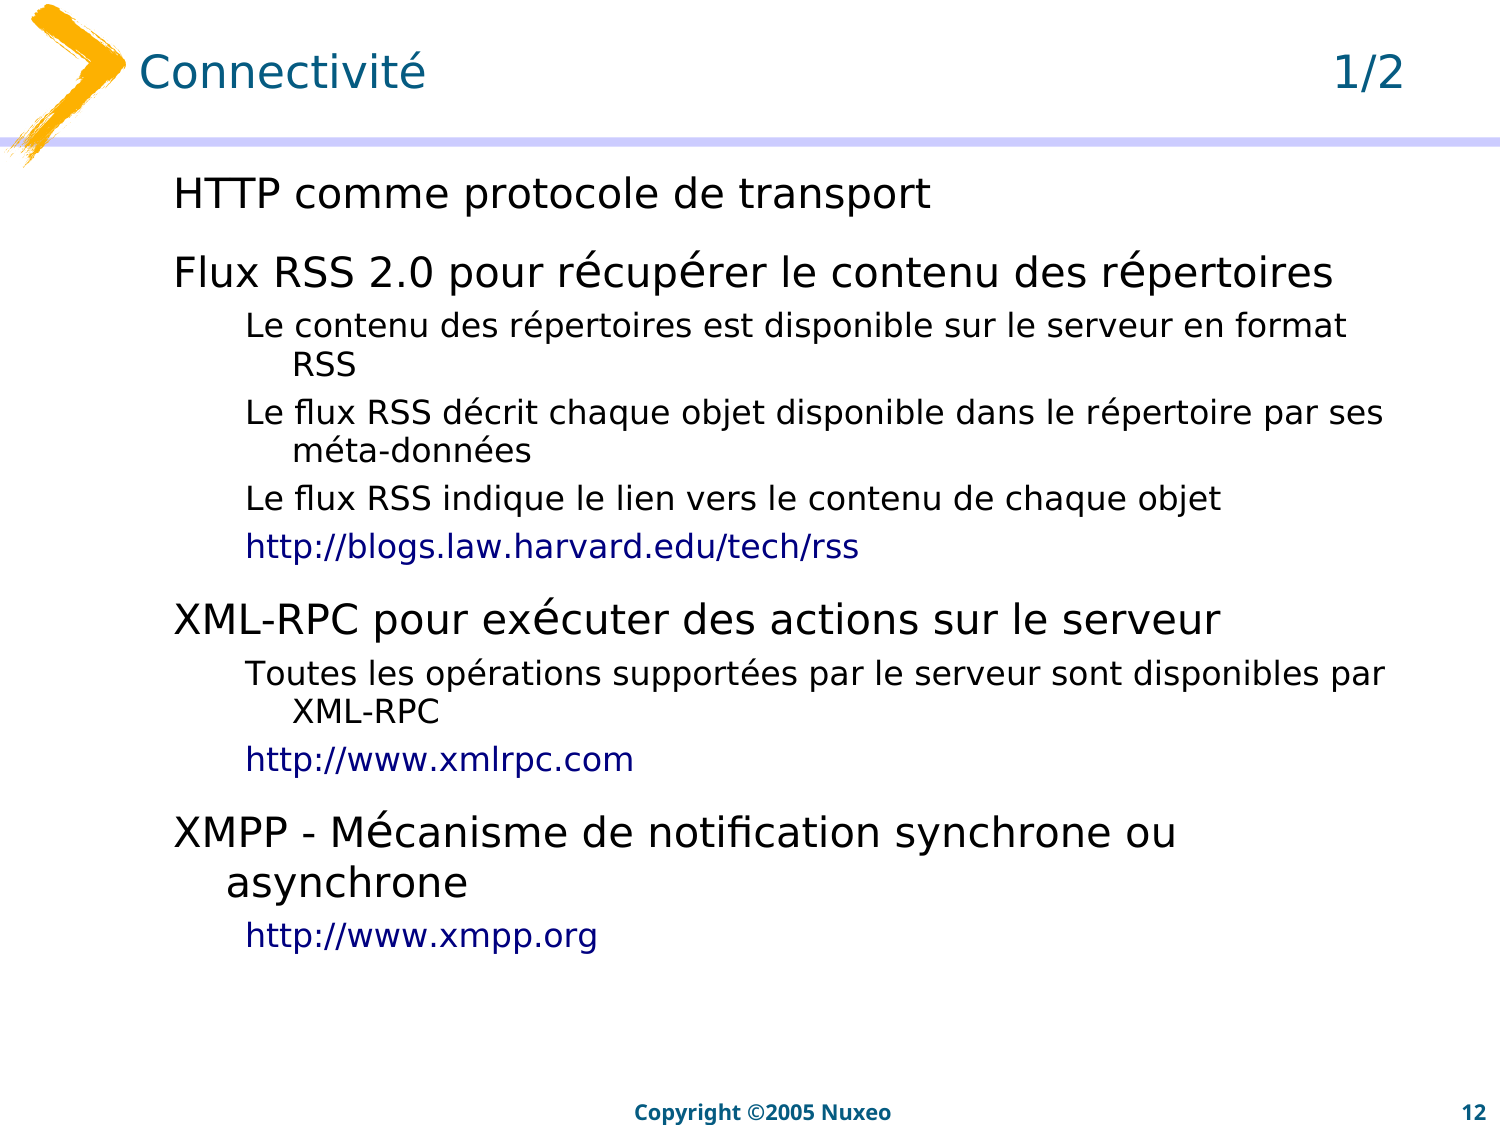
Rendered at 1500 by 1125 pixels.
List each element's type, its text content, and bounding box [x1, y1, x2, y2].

picture [4, 4, 126, 169]
title Connectivité 1/2 [139, 12, 1409, 130]
list HTTP comme protocole de transport Flux RSS 2.0 pour récupérer le contenu des répertoires Le contenu des répertoires est disponible sur le serveur en format RSS Le flux RSS décrit chaque objet disponible dans le répertoire par ses méta-données Le flux RSS indique le lien vers le contenu de chaque objet http://blogs.law.harvard.edu/tech/rss XML-RPC pour exécuter des actions sur le serveur Toutes les opérations supportées par le serveur sont disponibles par XML-RPC http://www.xmlrpc.com XMPP - Mécanisme de notification synchrone ou asynchrone http://www.xmpp.org [170, 170, 1413, 1085]
